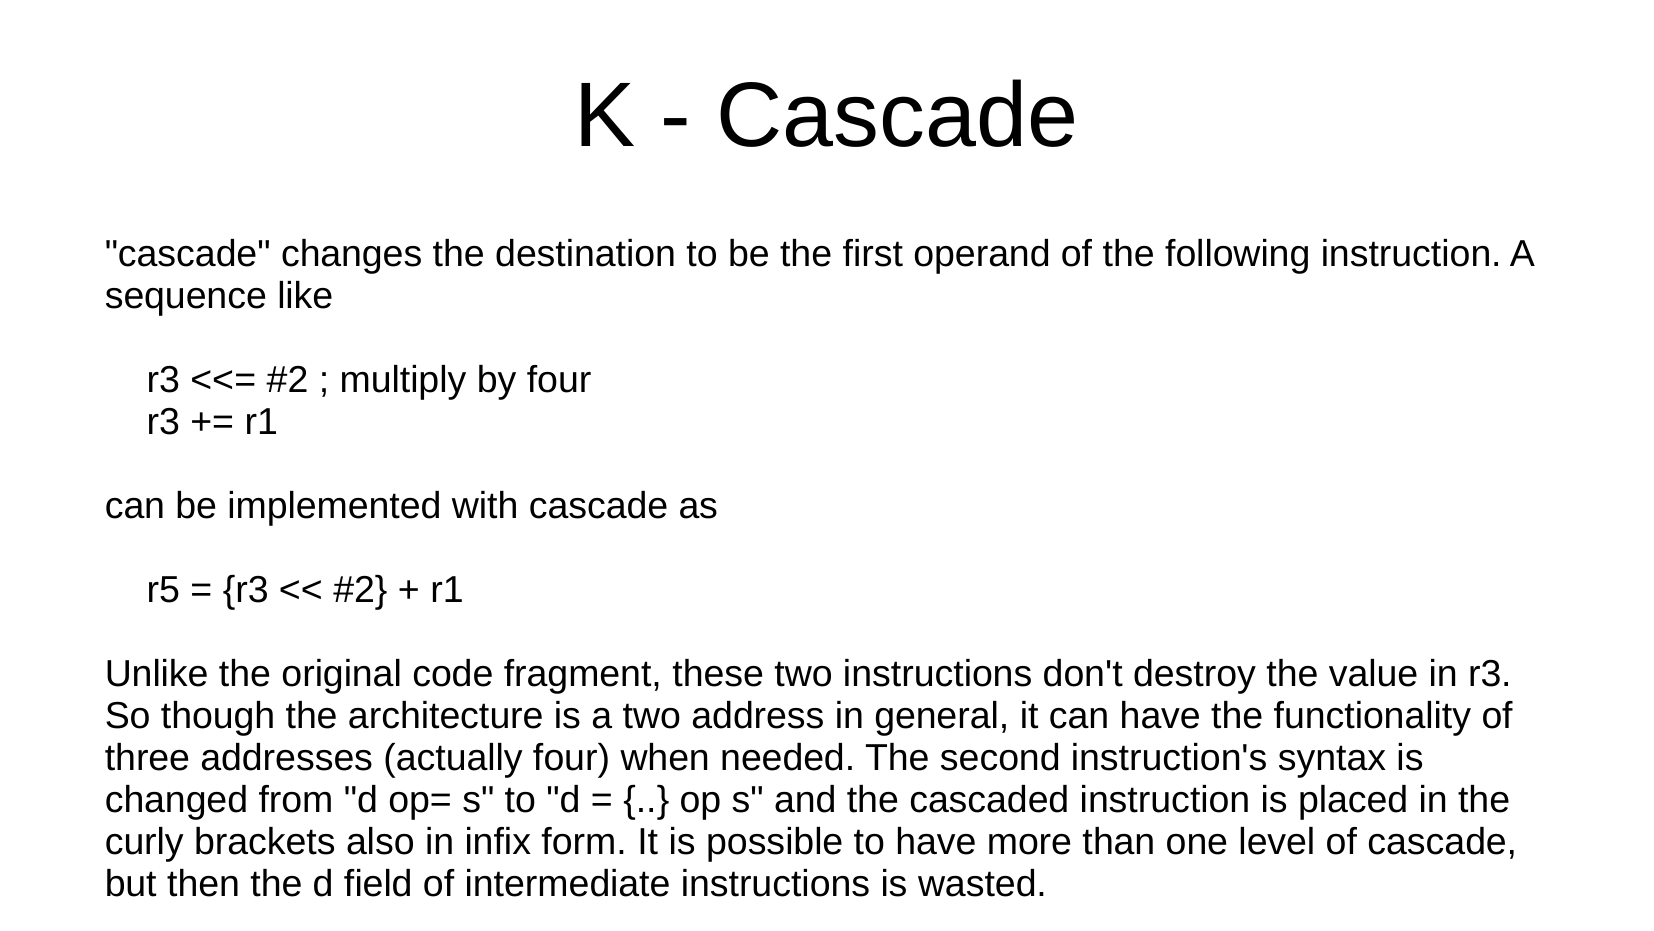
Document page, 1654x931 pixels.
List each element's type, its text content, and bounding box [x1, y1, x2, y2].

title K - Cascade [82, 37, 1571, 193]
text_box "cascade" changes the destination to be the first operand of the following instruction. A sequence like r3 <<= #2 ; multiply by four r3 += r1 can be implemented with cascade as r5 = {r3 << #2} + r1 Unlike the original code fragment, these two instructions don't destroy the value in r3. So though the architecture is a two address in general, it can have the functionality of three addresses (actually four) when needed. The second instruction's syntax is changed from "d op= s" to "d = {..} op s" and the cascaded instruction is placed in the curly brackets also in infix form. It is possible to have more than one level of cascade, but then the d field of intermediate instructions is wasted. [90, 225, 1561, 912]
